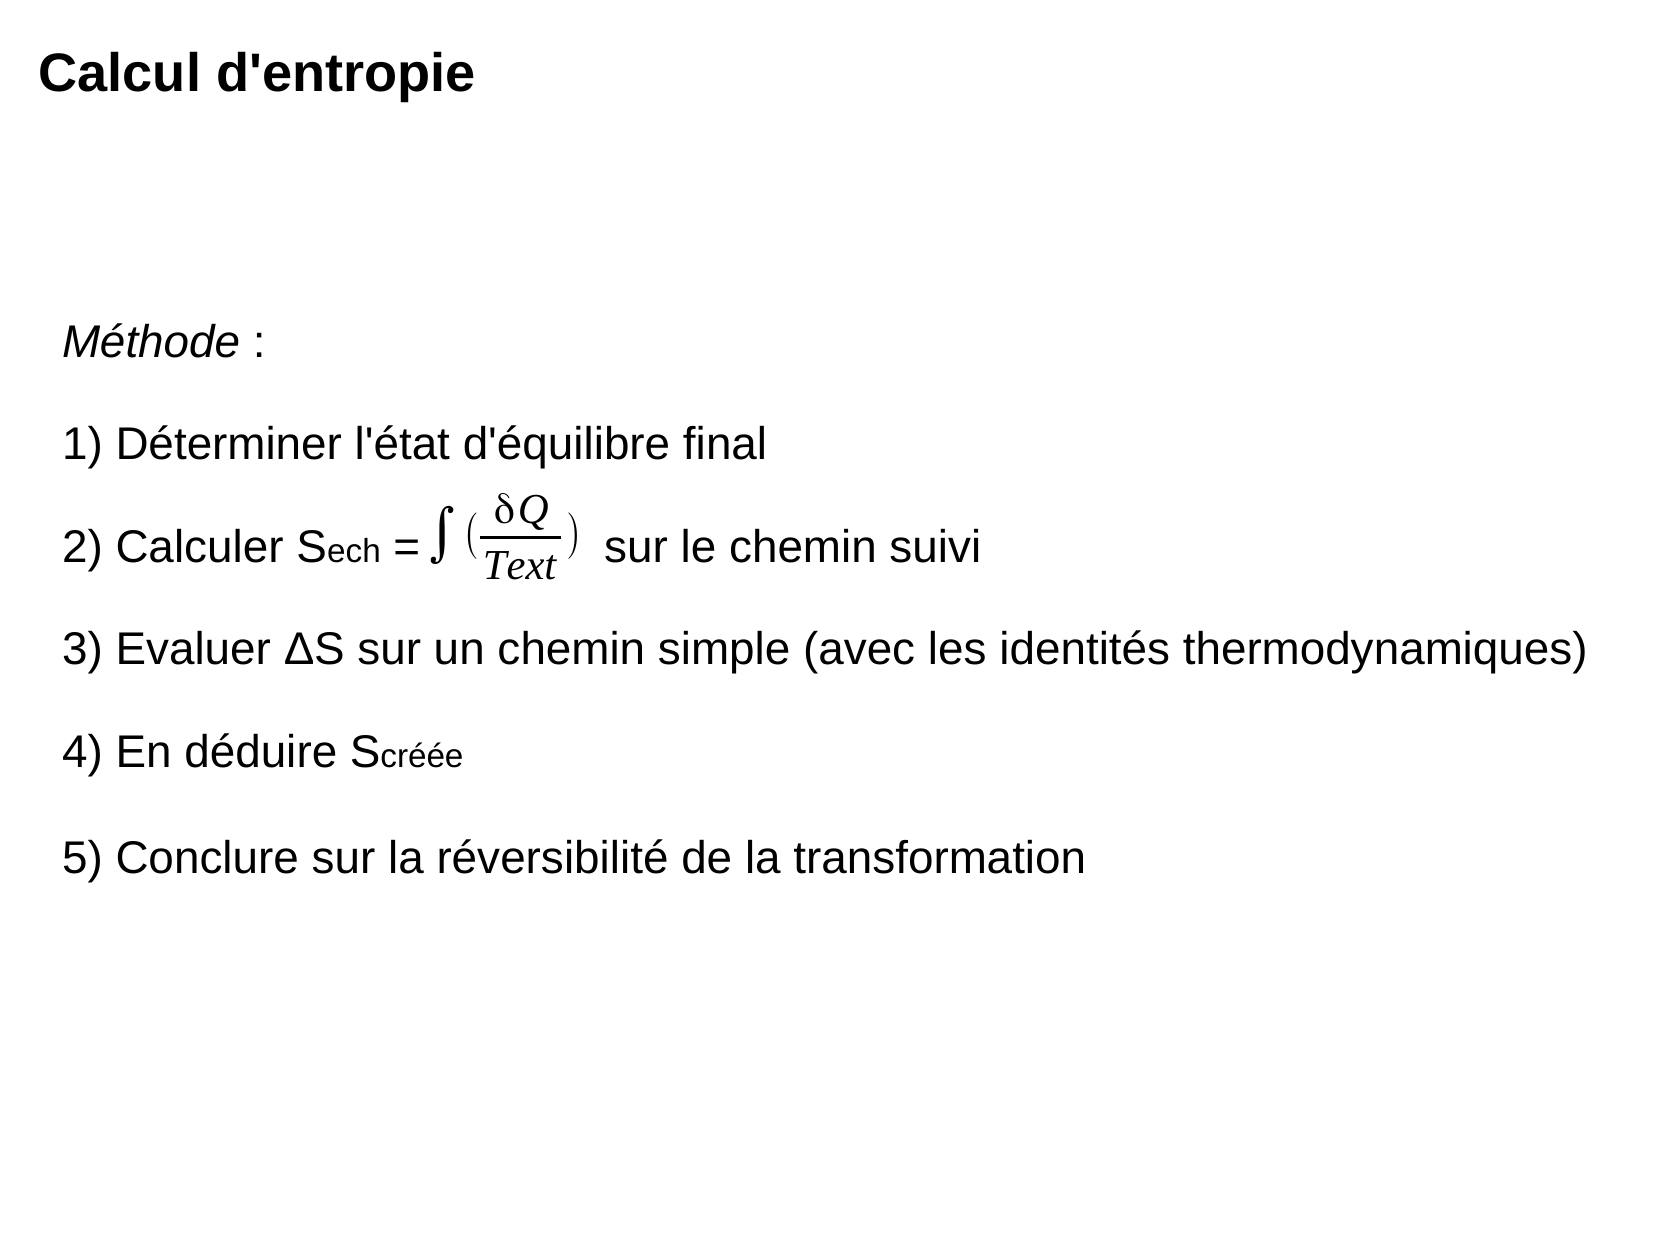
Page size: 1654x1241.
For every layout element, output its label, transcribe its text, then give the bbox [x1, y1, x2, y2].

chart [413, 485, 591, 590]
text_box Calcul d'entropie [23, 35, 804, 113]
text_box Méthode : 1) Déterminer l'état d'équilibre final 2) Calculer Sech = sur le chemin suivi 3) Evaluer ΔS sur un chemin simple (avec les identités thermodynamiques) 4) En déduire Scréée 5) Conclure sur la réversibilité de la transformation [47, 308, 1654, 993]
